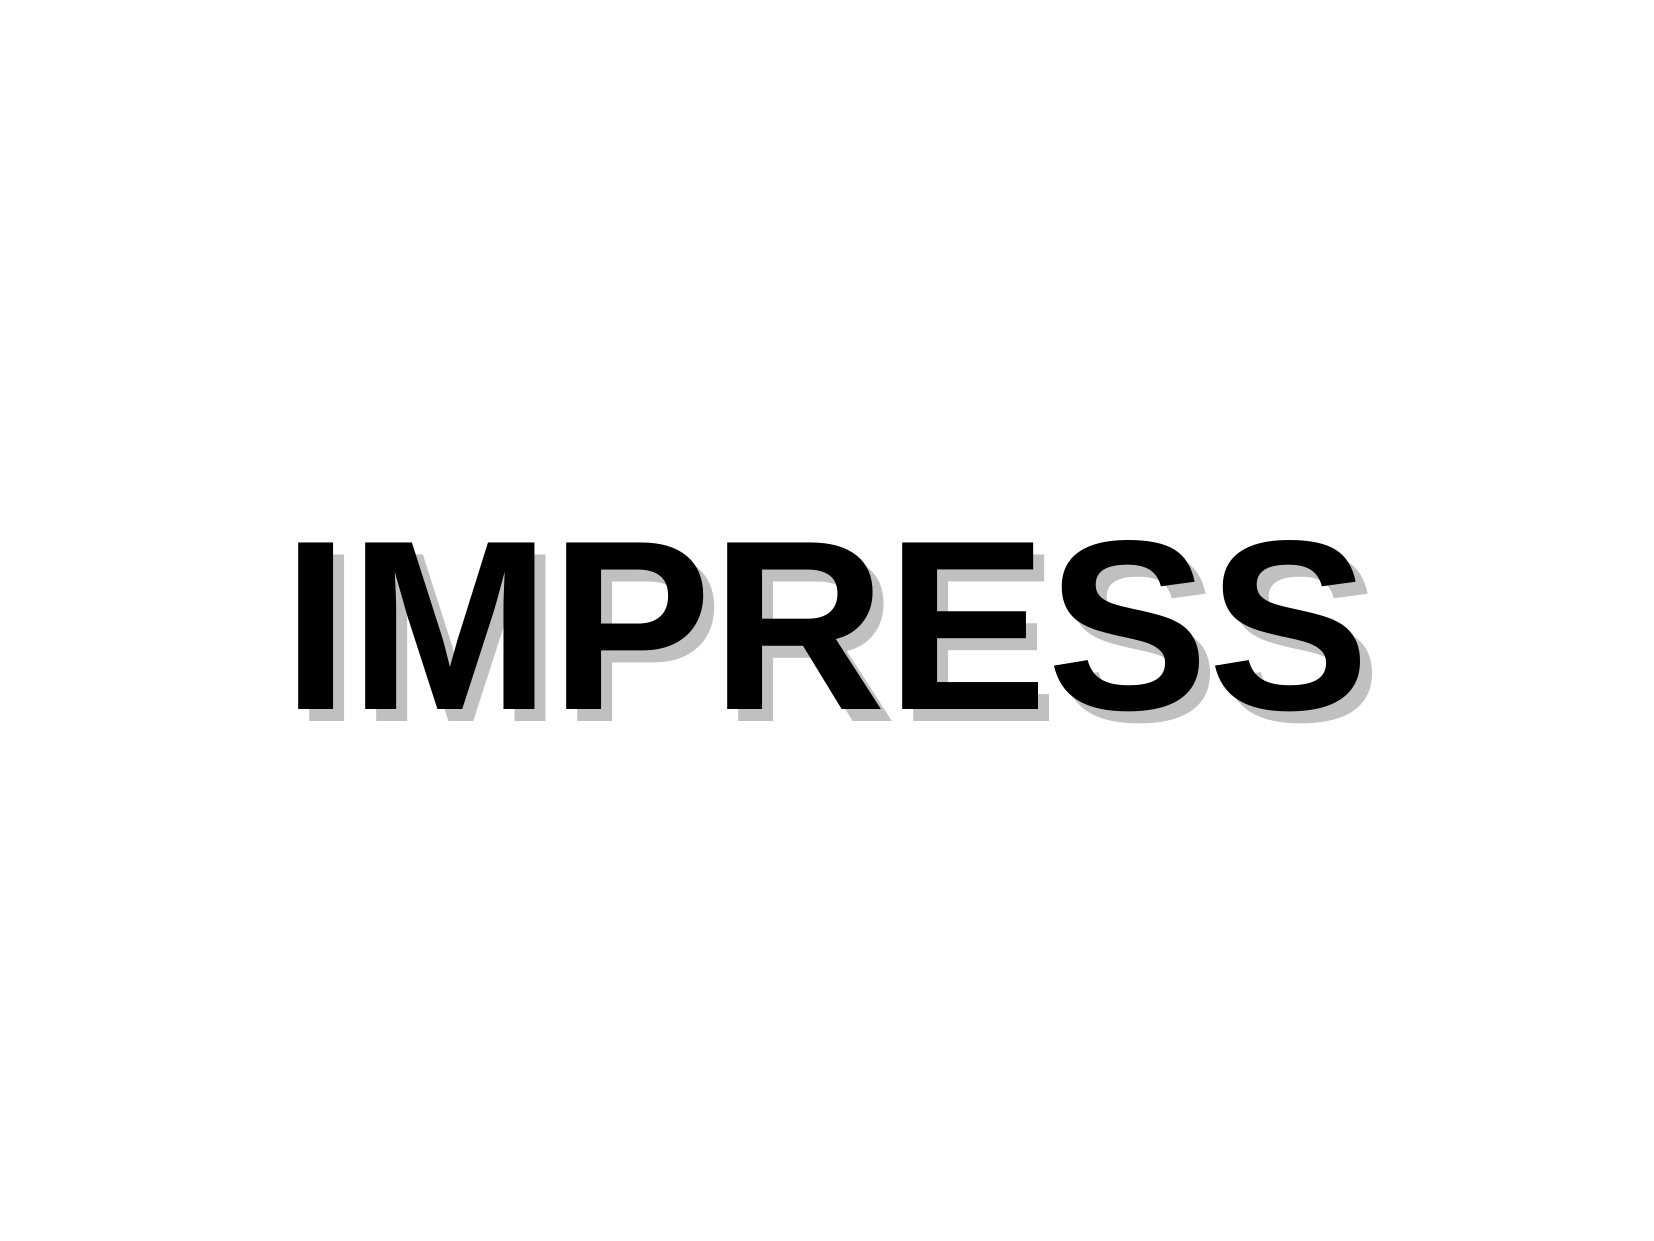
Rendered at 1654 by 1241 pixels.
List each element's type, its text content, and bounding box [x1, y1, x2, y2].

subtitle IMPRESS [82, 82, 1571, 1170]
